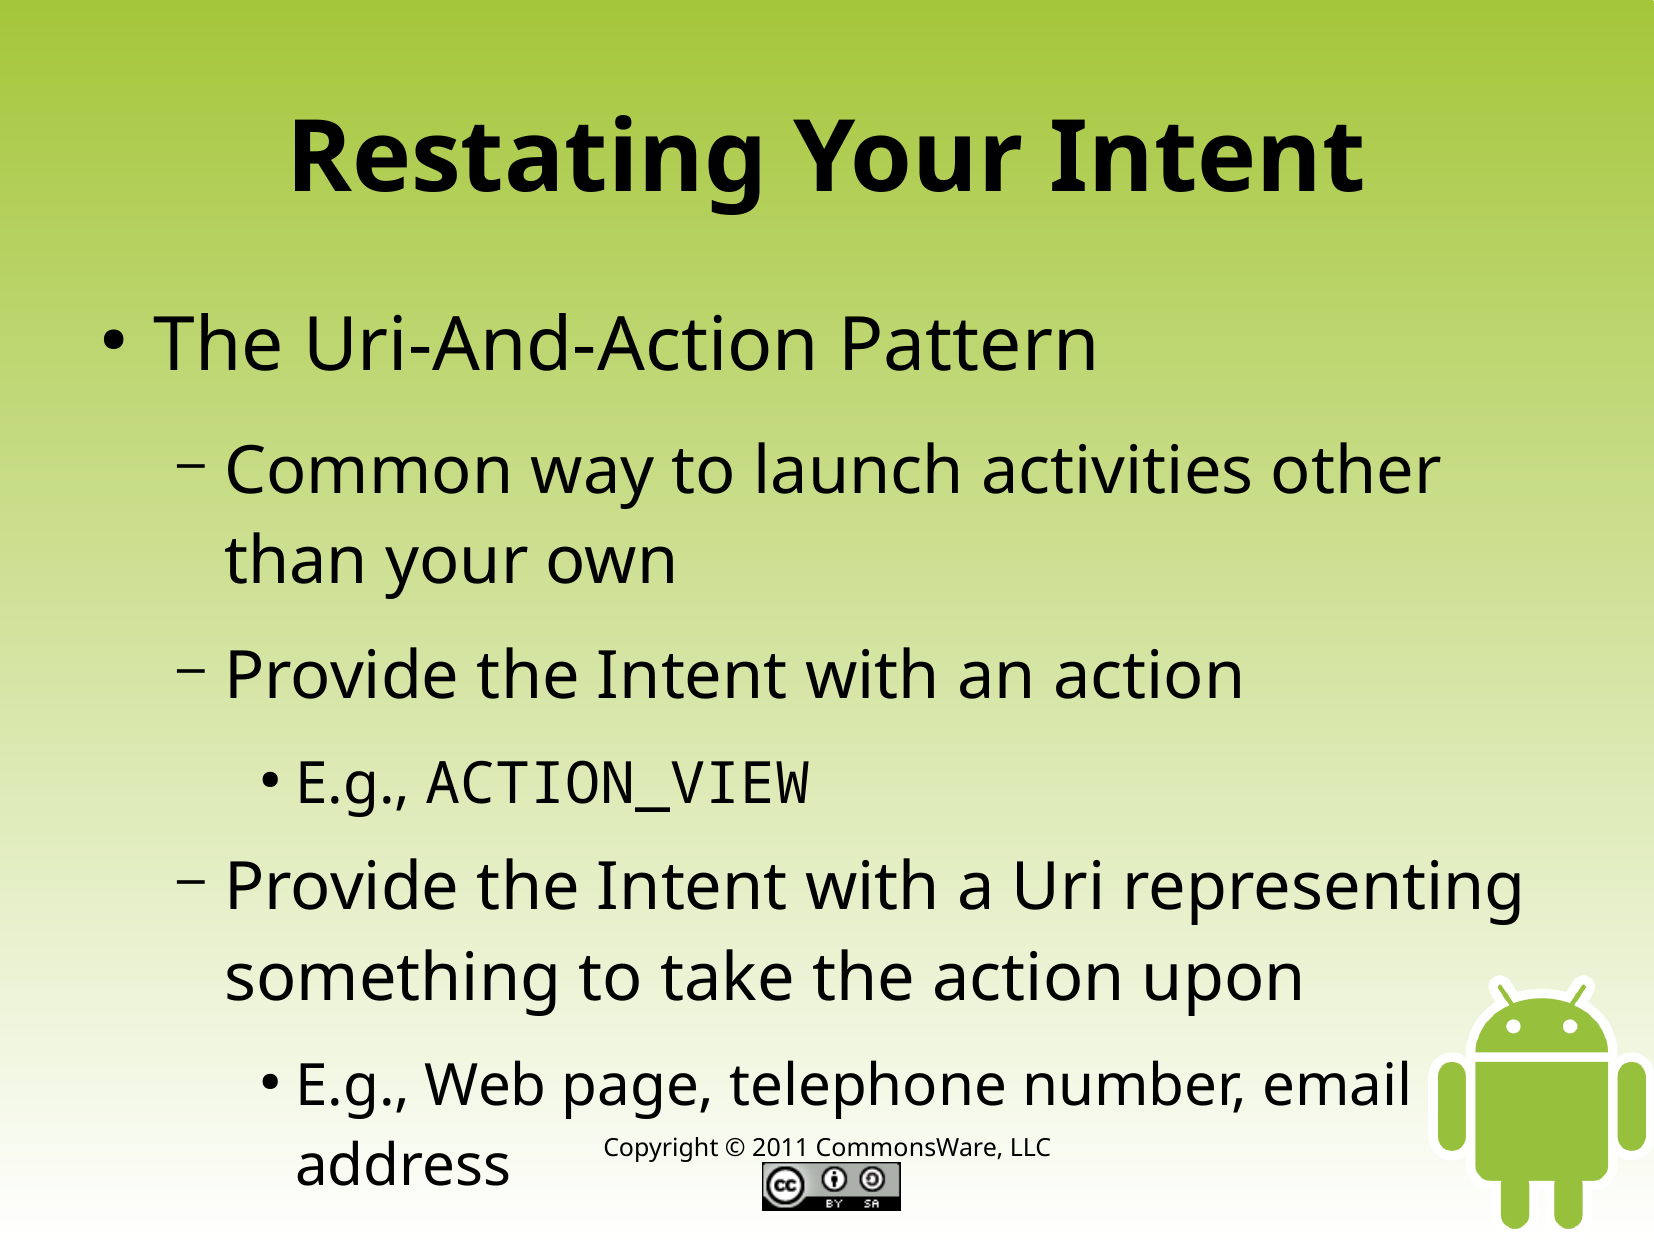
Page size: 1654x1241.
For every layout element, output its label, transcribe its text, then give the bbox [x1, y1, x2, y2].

picture [1428, 975, 1654, 1238]
list The Uri-And-Action Pattern Common way to launch activities other than your own Provide the Intent with an action E.g., ACTION_VIEW Provide the Intent with a Uri representing something to take the action upon E.g., Web page, telephone number, email address [82, 290, 1571, 1122]
title Restating Your Intent [82, 49, 1571, 257]
picture [762, 1162, 901, 1211]
